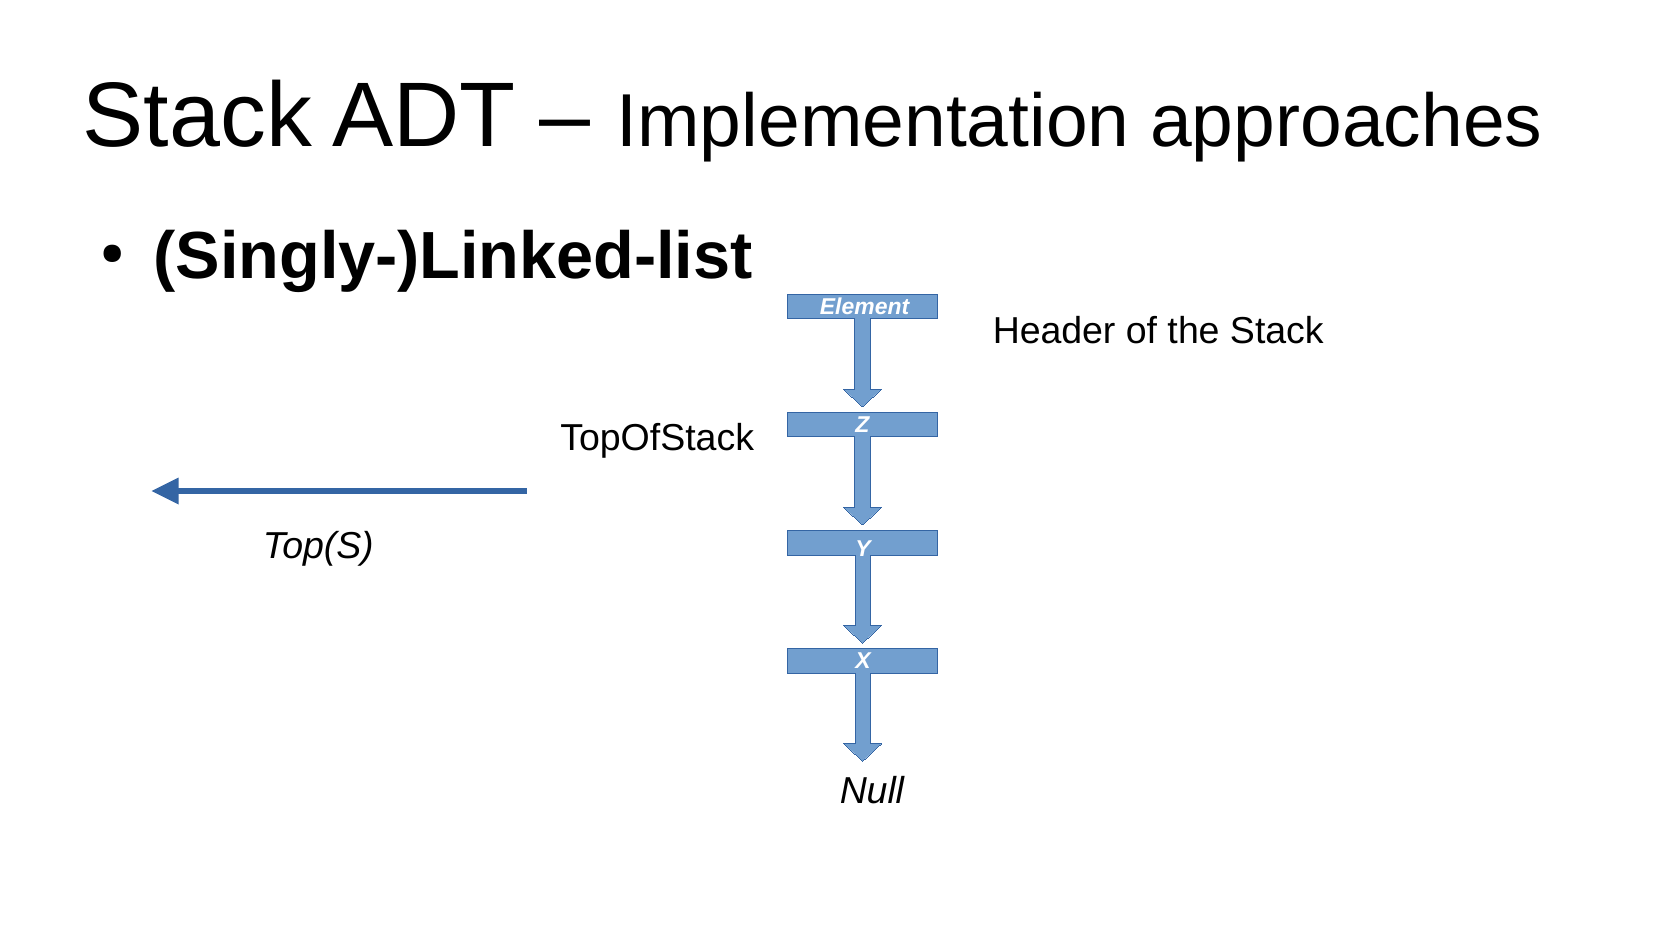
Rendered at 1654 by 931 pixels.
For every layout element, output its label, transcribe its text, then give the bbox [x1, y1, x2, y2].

text_box [843, 569, 882, 640]
text_box TopOfStack [545, 408, 770, 466]
title Stack ADT – Implementation approaches [82, 37, 1571, 193]
text_box [843, 327, 882, 404]
text_box Header of the Stack [978, 301, 1340, 359]
list (Singly-)Linked-list [82, 217, 1571, 758]
text_box Z [840, 404, 991, 445]
text_box [843, 445, 882, 525]
text_box [787, 294, 805, 319]
text_box [787, 412, 840, 437]
text_box Y [840, 528, 991, 569]
text_box Null [825, 761, 920, 819]
text_box Element [805, 286, 956, 327]
text_box [787, 648, 840, 674]
text_box [843, 682, 882, 762]
text_box X [840, 640, 991, 682]
text_box [787, 530, 840, 556]
text_box Top(S) [248, 516, 389, 574]
